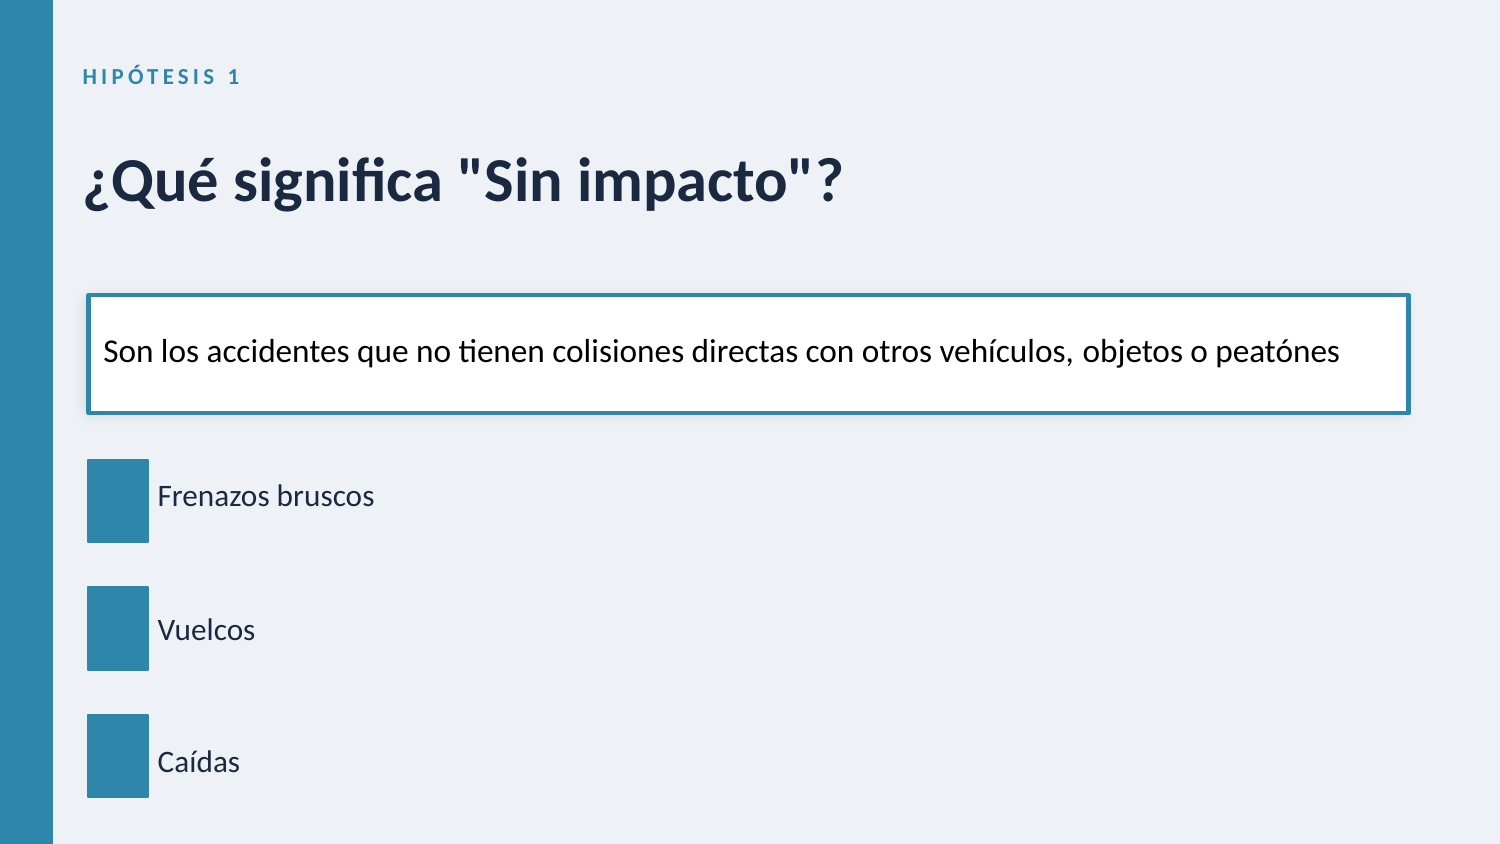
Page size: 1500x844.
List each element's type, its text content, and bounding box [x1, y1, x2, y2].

text_box [87, 587, 148, 670]
text_box HIPÓTESIS 1 [82, 41, 1433, 110]
text_box Son los accidentes que no tienen colisiones directas con otros vehículos, objetos o peatónes [88, 295, 1409, 414]
text_box Caídas [157, 722, 1388, 798]
text_box Vuelcos [157, 590, 1388, 666]
text_box [0, 0, 53, 844]
text_box [87, 459, 148, 543]
text_box ¿Qué significa "Sin impacto"? [82, 116, 1433, 237]
text_box [87, 714, 148, 798]
text_box Frenazos bruscos [157, 456, 1388, 532]
